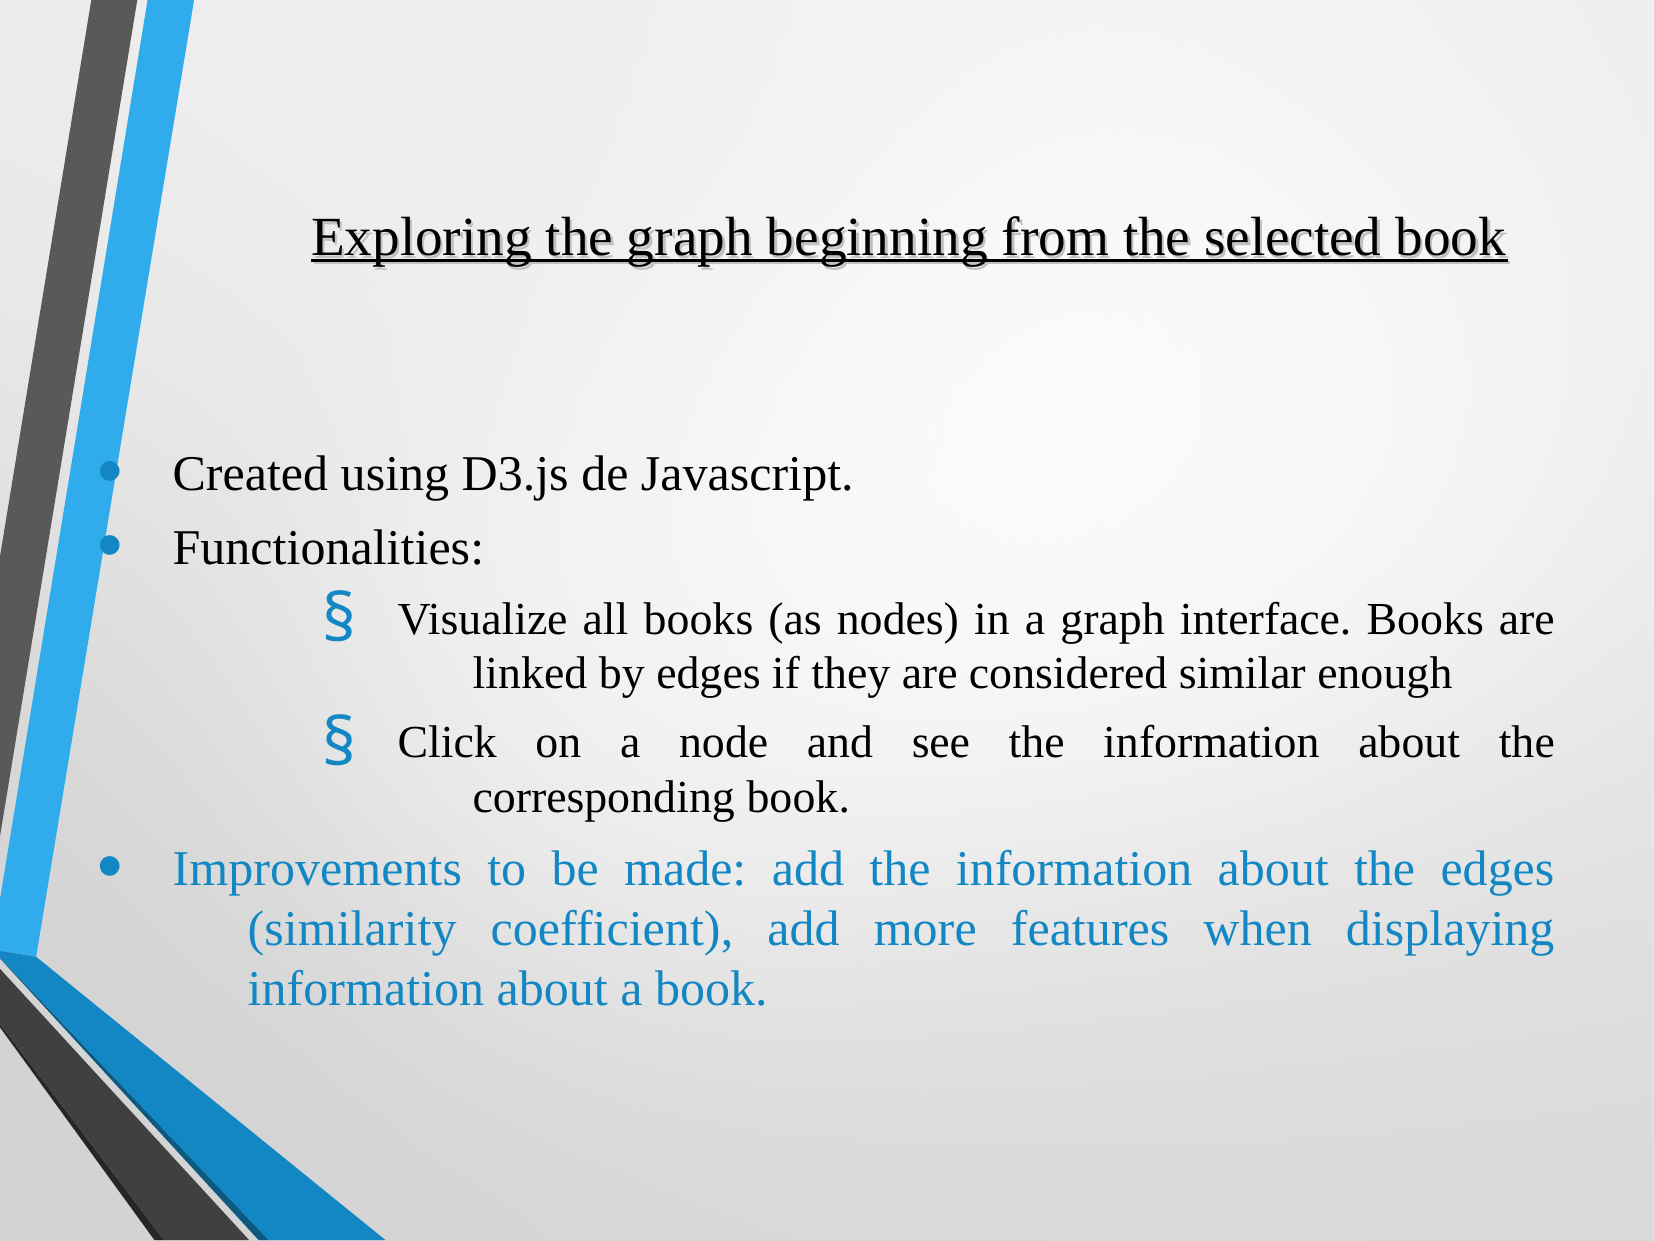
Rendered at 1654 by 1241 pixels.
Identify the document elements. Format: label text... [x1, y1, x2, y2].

list Created using D3.js de Javascript. Functionalities: Visualize all books (as nodes) in a graph interface. Books are linked by edges if they are considered similar enough Click on a node and see the information about the corresponding book. Improvements to be made: add the information about the edges (similarity coefficient), add more features when displaying information about a book. [82, 290, 1571, 1167]
title Exploring the graph beginning from the selected book [165, 192, 1654, 342]
